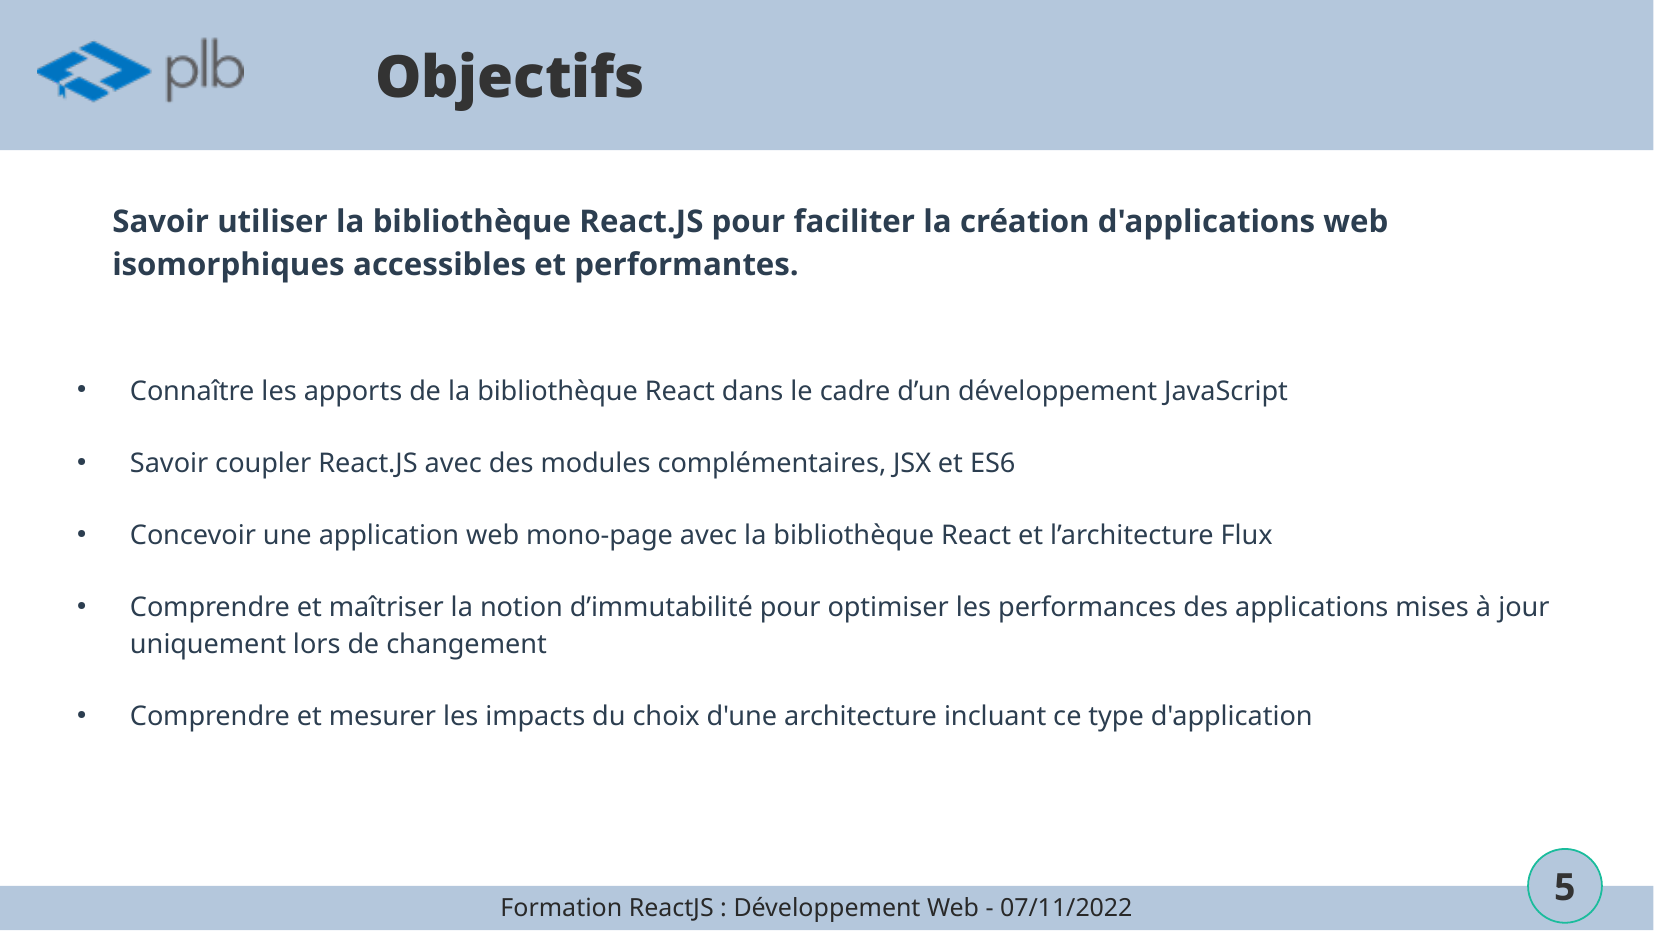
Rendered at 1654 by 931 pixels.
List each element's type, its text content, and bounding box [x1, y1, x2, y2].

title Objectifs [375, 0, 1654, 151]
picture [37, 33, 244, 113]
text_box Formation ReactJS : Développement Web - 07/11/2022 [461, 888, 1173, 926]
list Savoir utiliser la bibliothèque React.JS pour faciliter la création d'applications web isomorphiques accessibles et performantes. Connaître les apports de la bibliothèque React dans le cadre d’un développement JavaScript Savoir coupler React.JS avec des modules complémentaires, JSX et ES6 Concevoir une application web mono-page avec la bibliothèque React et l’architecture Flux Comprendre et maîtriser la notion d’immutabilité pour optimiser les performances des applications mises à jour uniquement lors de changement Comprendre et mesurer les impacts du choix d'une architecture incluant ce type d'application [59, 199, 1595, 820]
